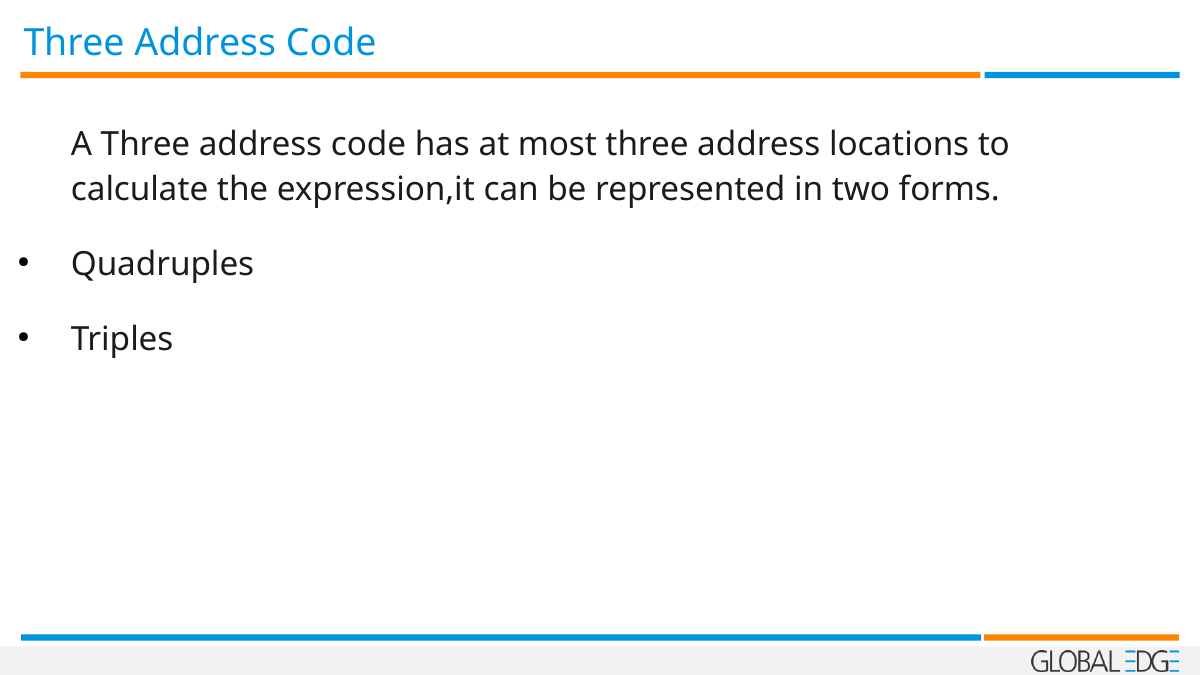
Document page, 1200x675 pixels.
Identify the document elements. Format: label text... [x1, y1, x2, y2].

list A Three address code has at most three address locations to calculate the expression,it can be represented in two forms. Quadruples Triples [0, 120, 1080, 512]
title Three Address Code [23, 14, 961, 68]
picture [1031, 650, 1179, 672]
